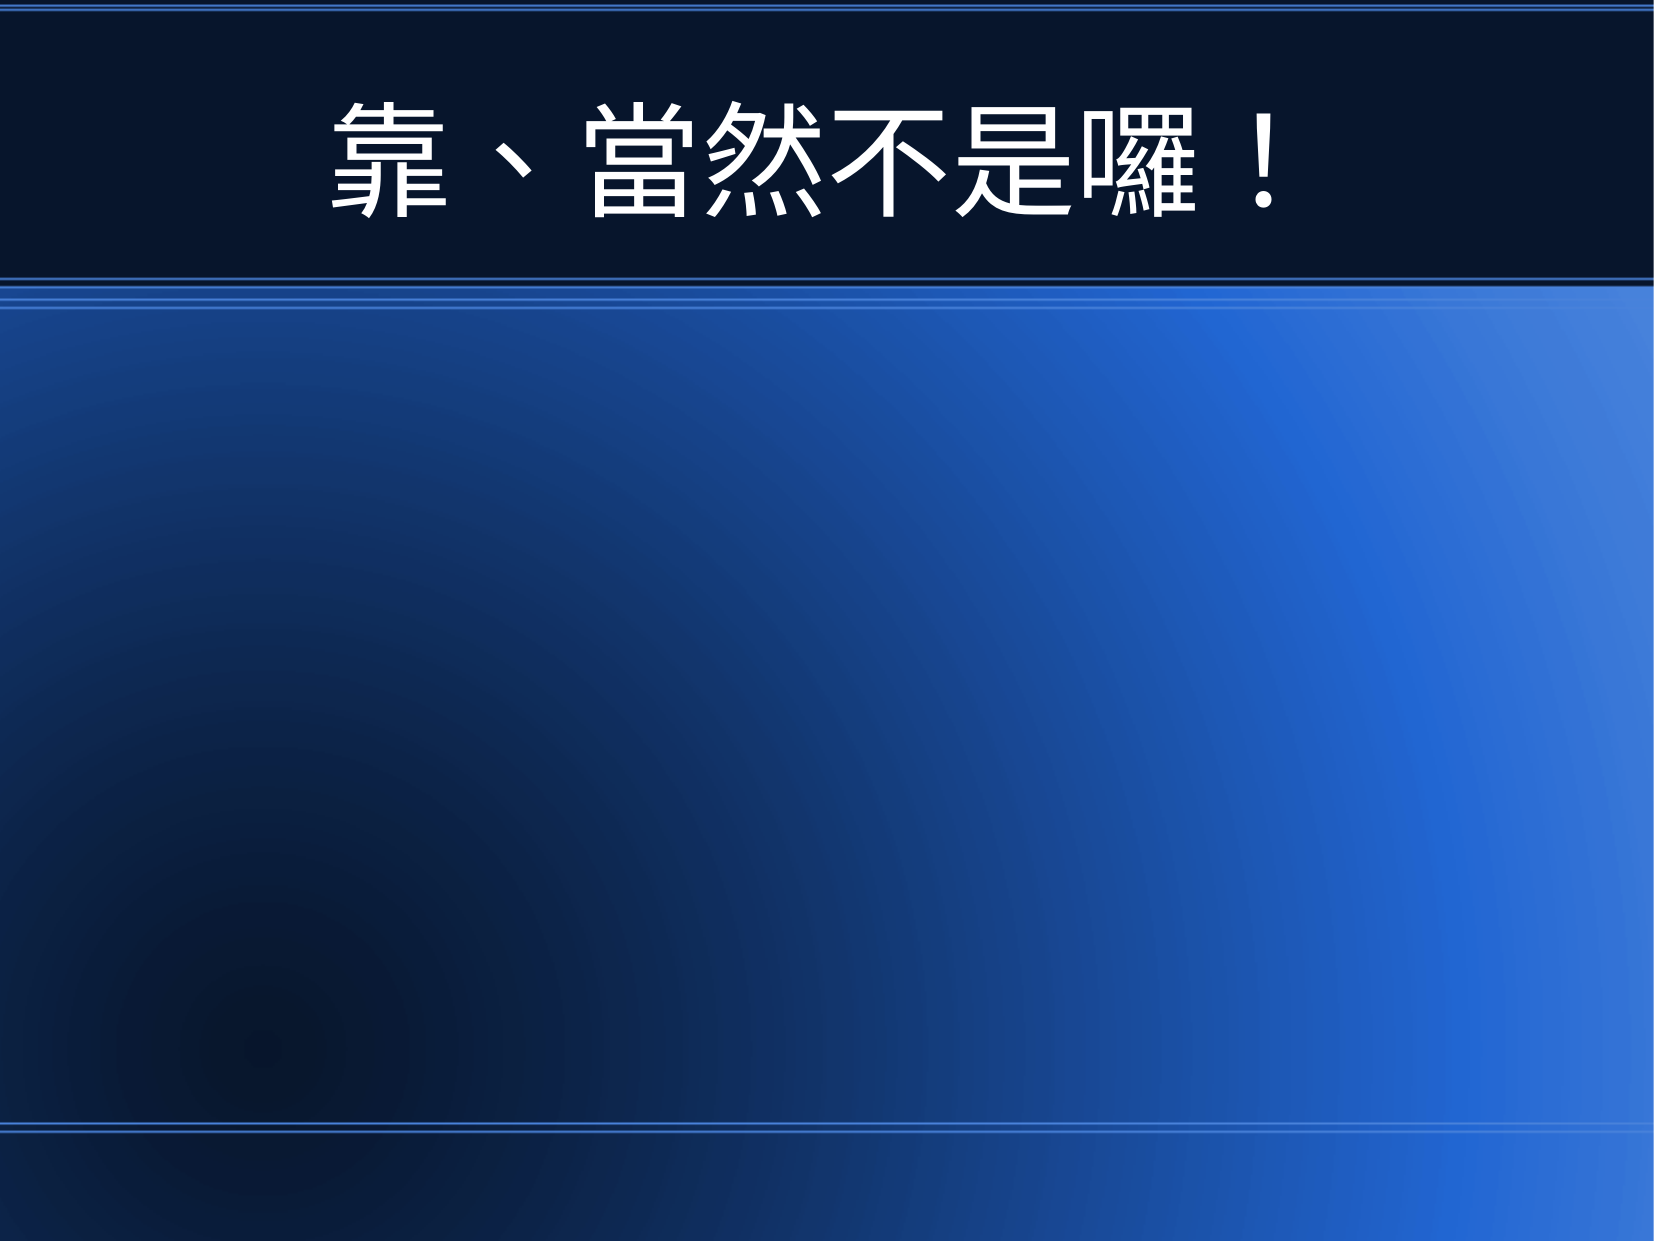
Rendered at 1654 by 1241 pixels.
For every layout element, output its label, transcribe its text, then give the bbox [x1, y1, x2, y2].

picture [0, 0, 1654, 1241]
title 靠、當然不是囉！ [82, 49, 1571, 257]
